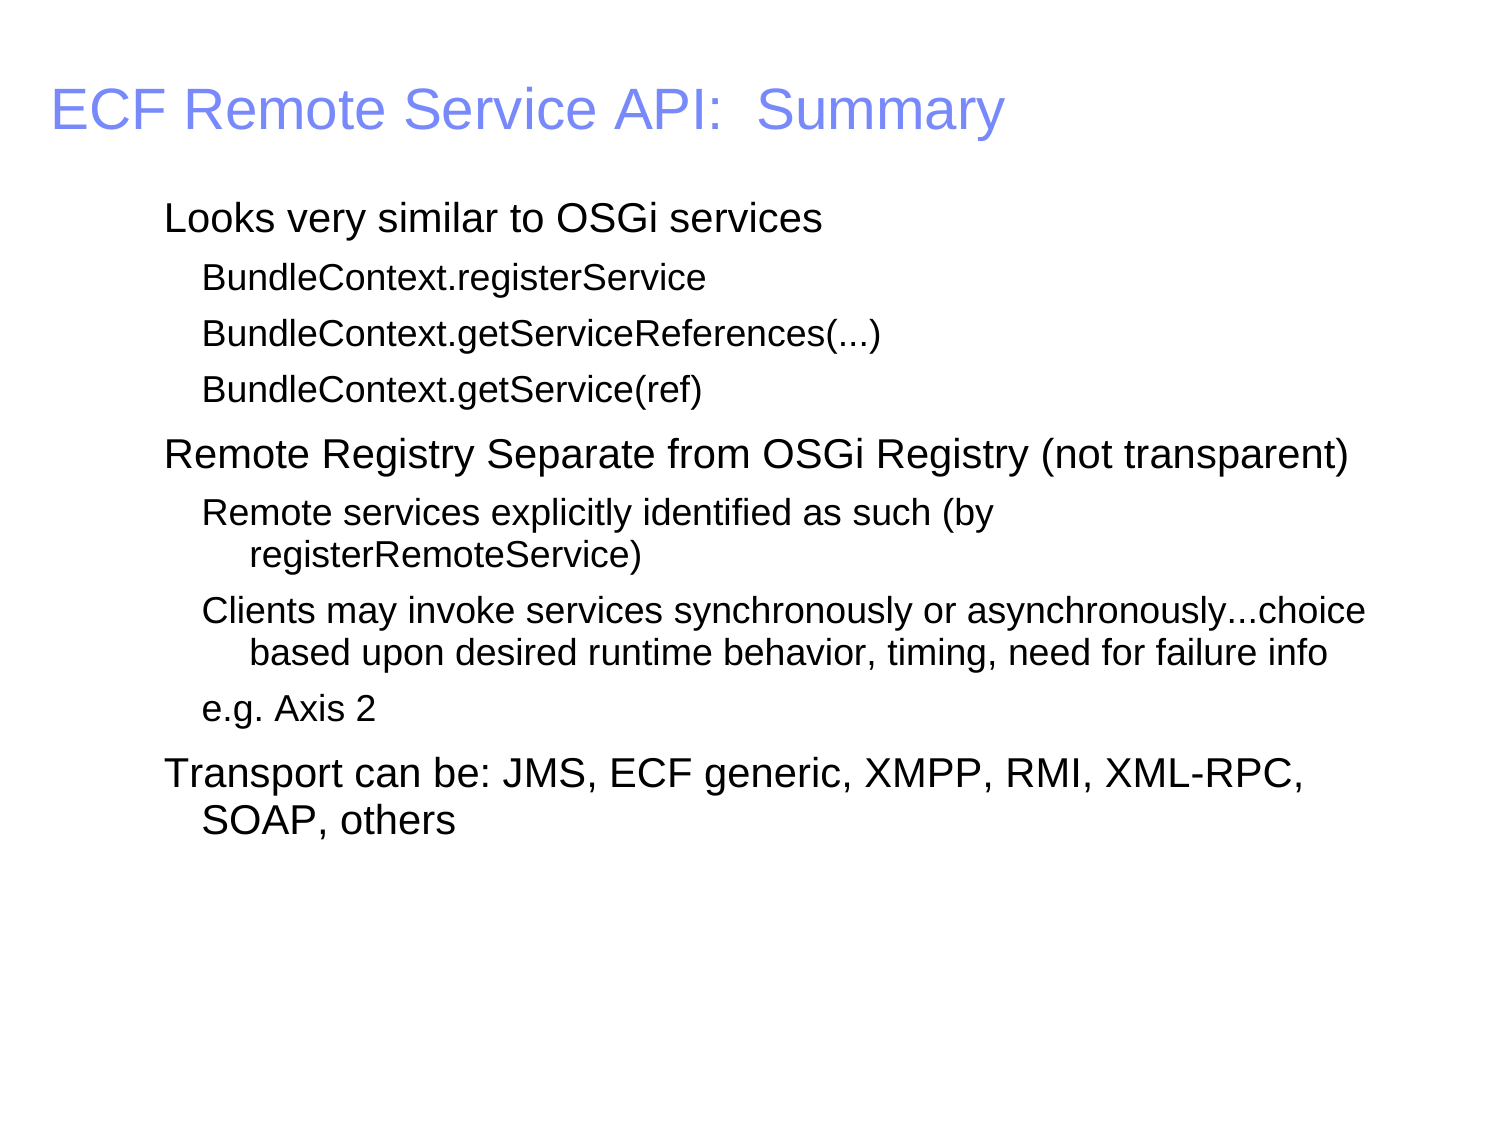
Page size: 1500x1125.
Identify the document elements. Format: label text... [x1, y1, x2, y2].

title ECF Remote Service API: Summary [35, 75, 1425, 156]
list Looks very similar to OSGi services BundleContext.registerService BundleContext.getServiceReferences(...) BundleContext.getService(ref) Remote Registry Separate from OSGi Registry (not transparent) Remote services explicitly identified as such (by registerRemoteService) Clients may invoke services synchronously or asynchronously...choice based upon desired runtime behavior, timing, need for failure info e.g. Axis 2 Transport can be: JMS, ECF generic, XMPP, RMI, XML-RPC, SOAP, others [149, 187, 1388, 942]
